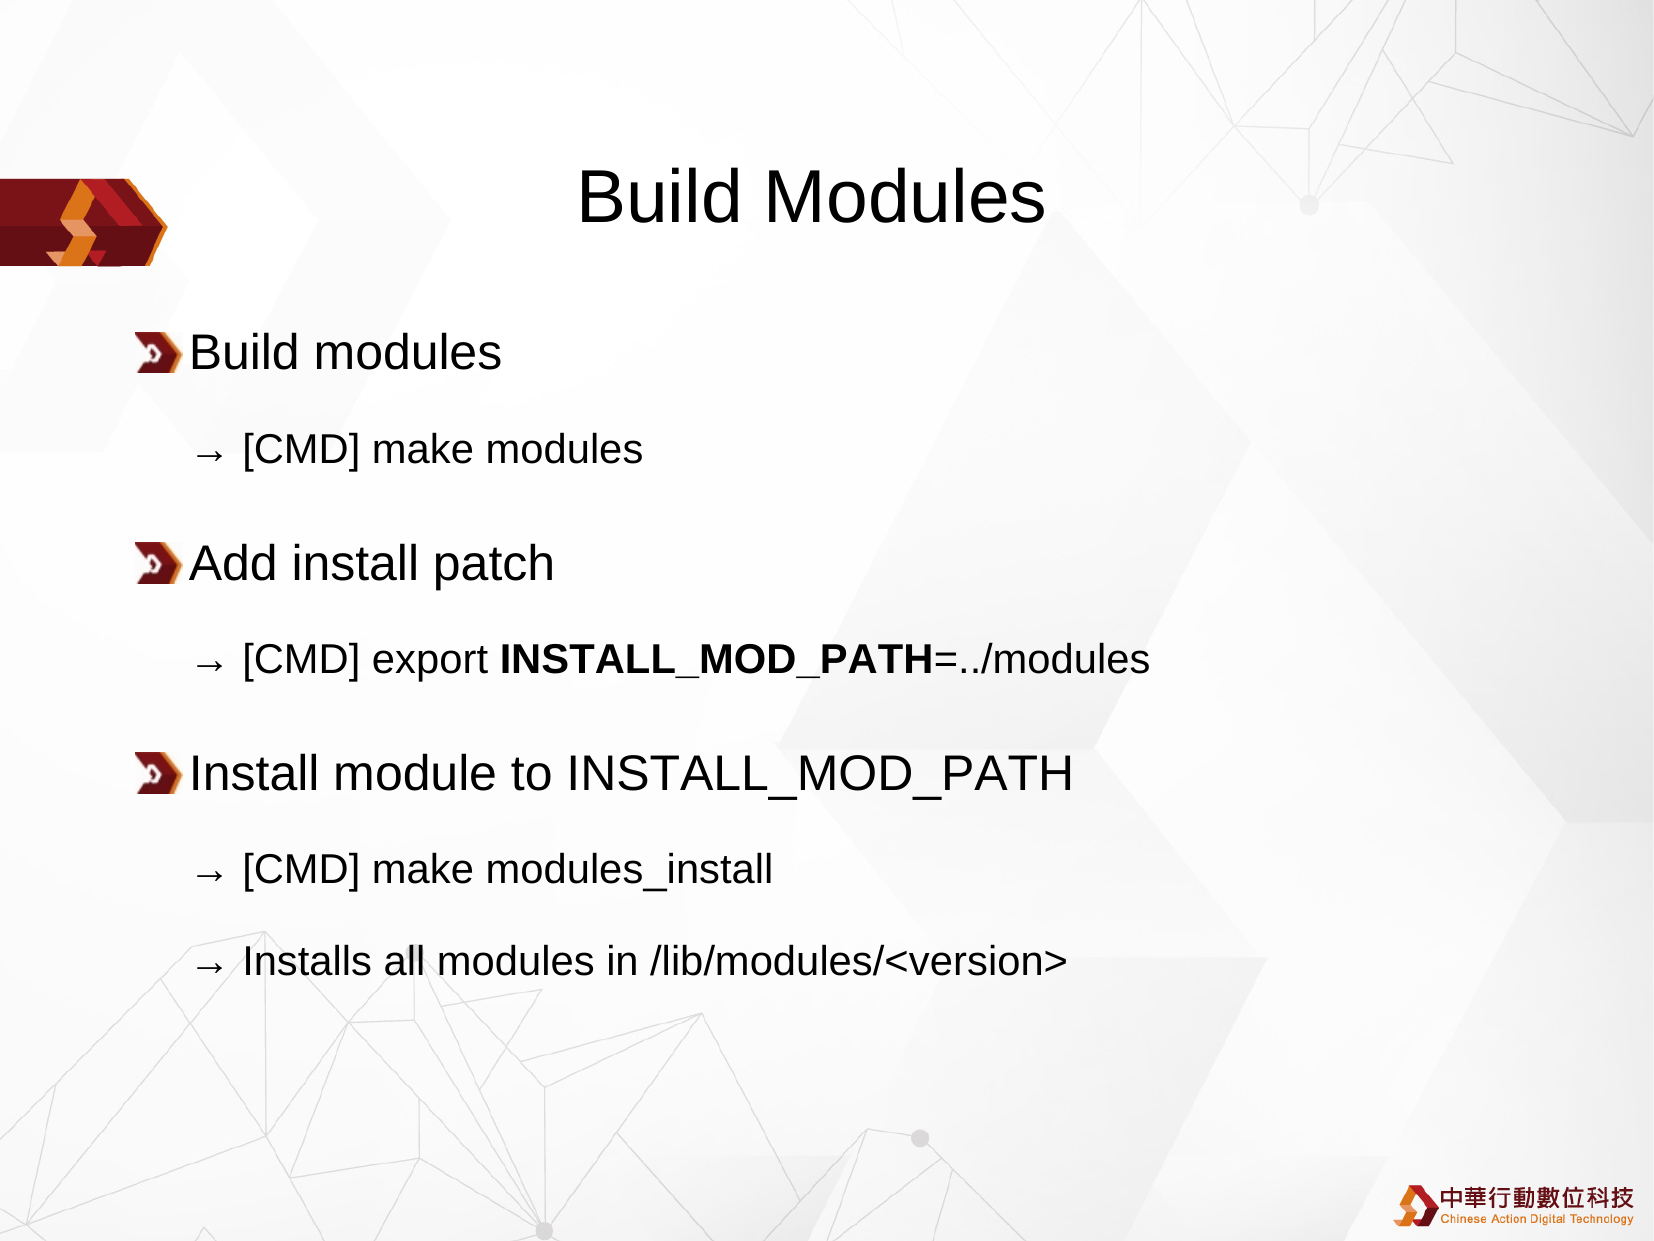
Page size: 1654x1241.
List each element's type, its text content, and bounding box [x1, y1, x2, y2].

list Build modules → [CMD] make modules Add install patch → [CMD] export INSTALL_MOD_PATH=../modules Install module to INSTALL_MOD_PATH → [CMD] make modules_install → Installs all modules in /lib/modules/<version> [118, 324, 1571, 1138]
picture [0, 0, 1654, 1241]
title Build Modules [118, 112, 1506, 281]
